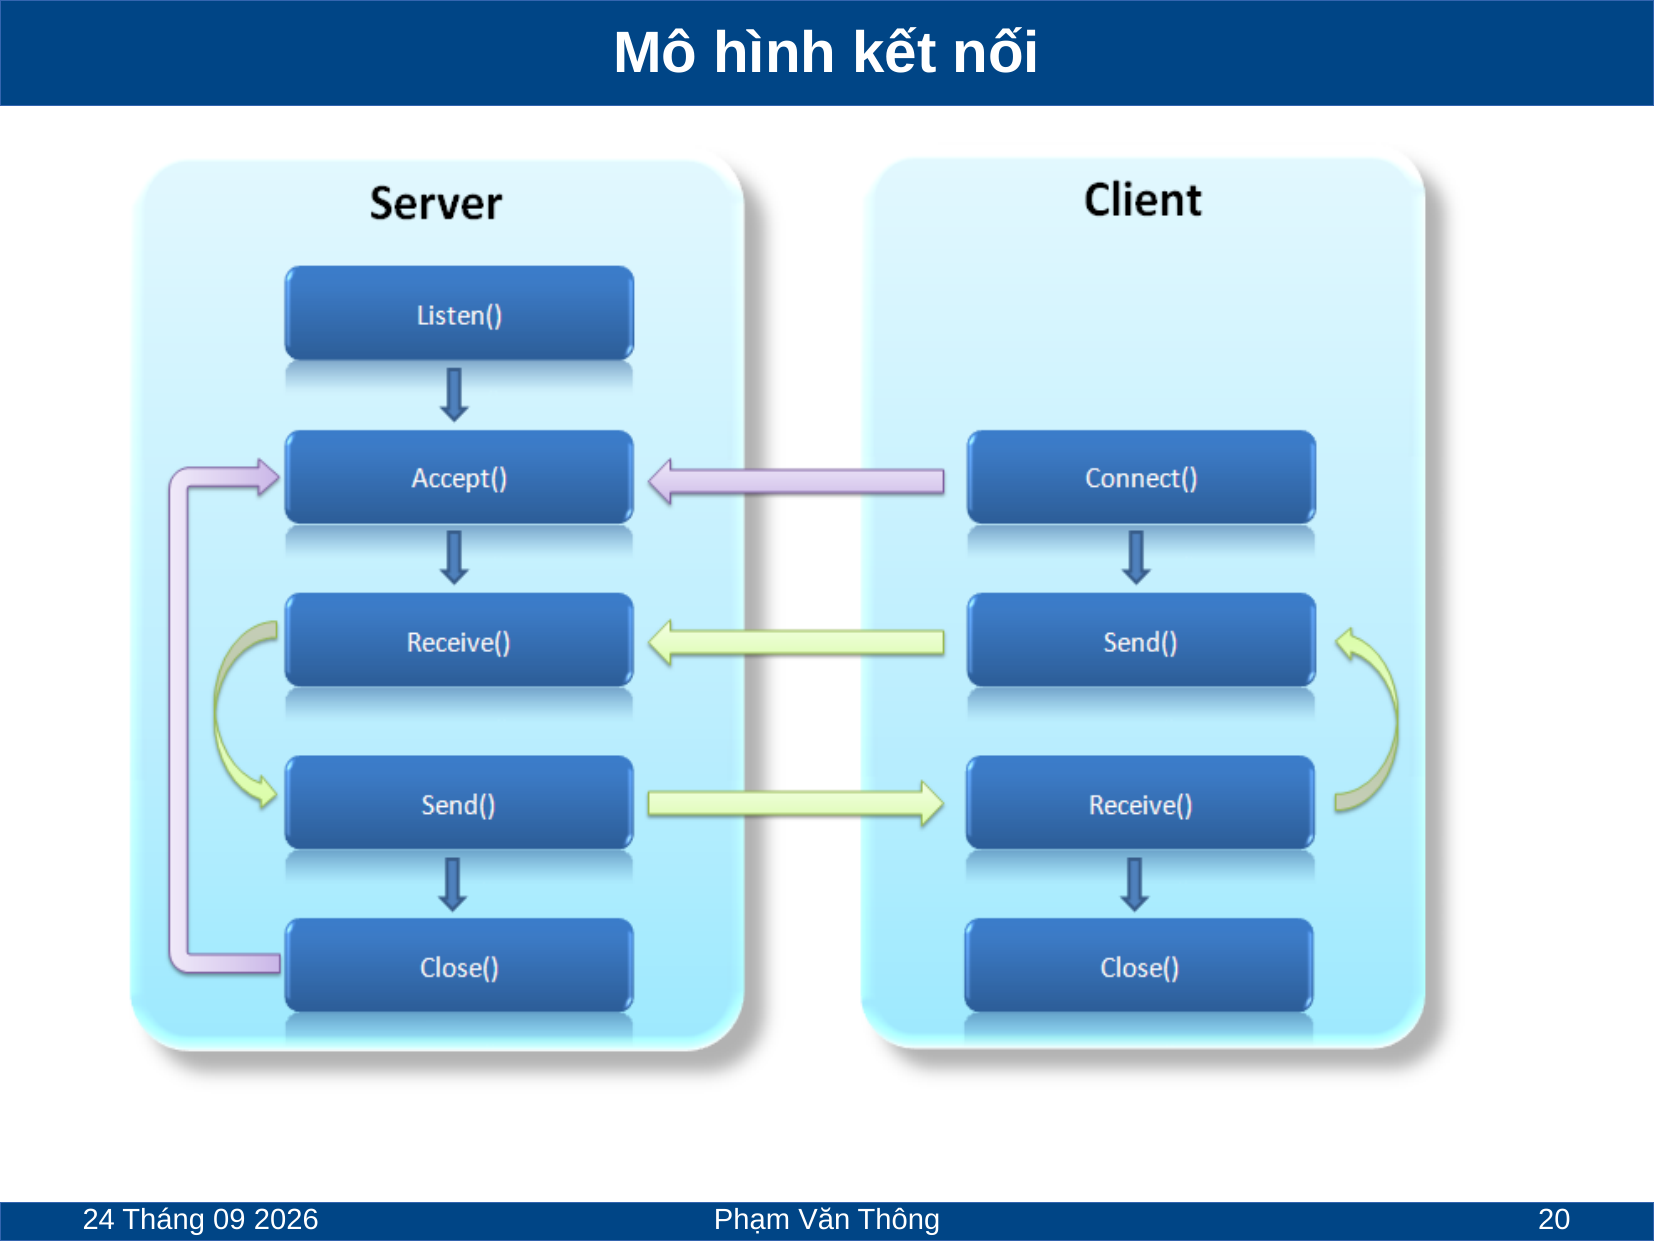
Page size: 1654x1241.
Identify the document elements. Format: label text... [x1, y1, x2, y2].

title Mô hình kết nối [0, 0, 1654, 106]
picture [90, 119, 1486, 1096]
